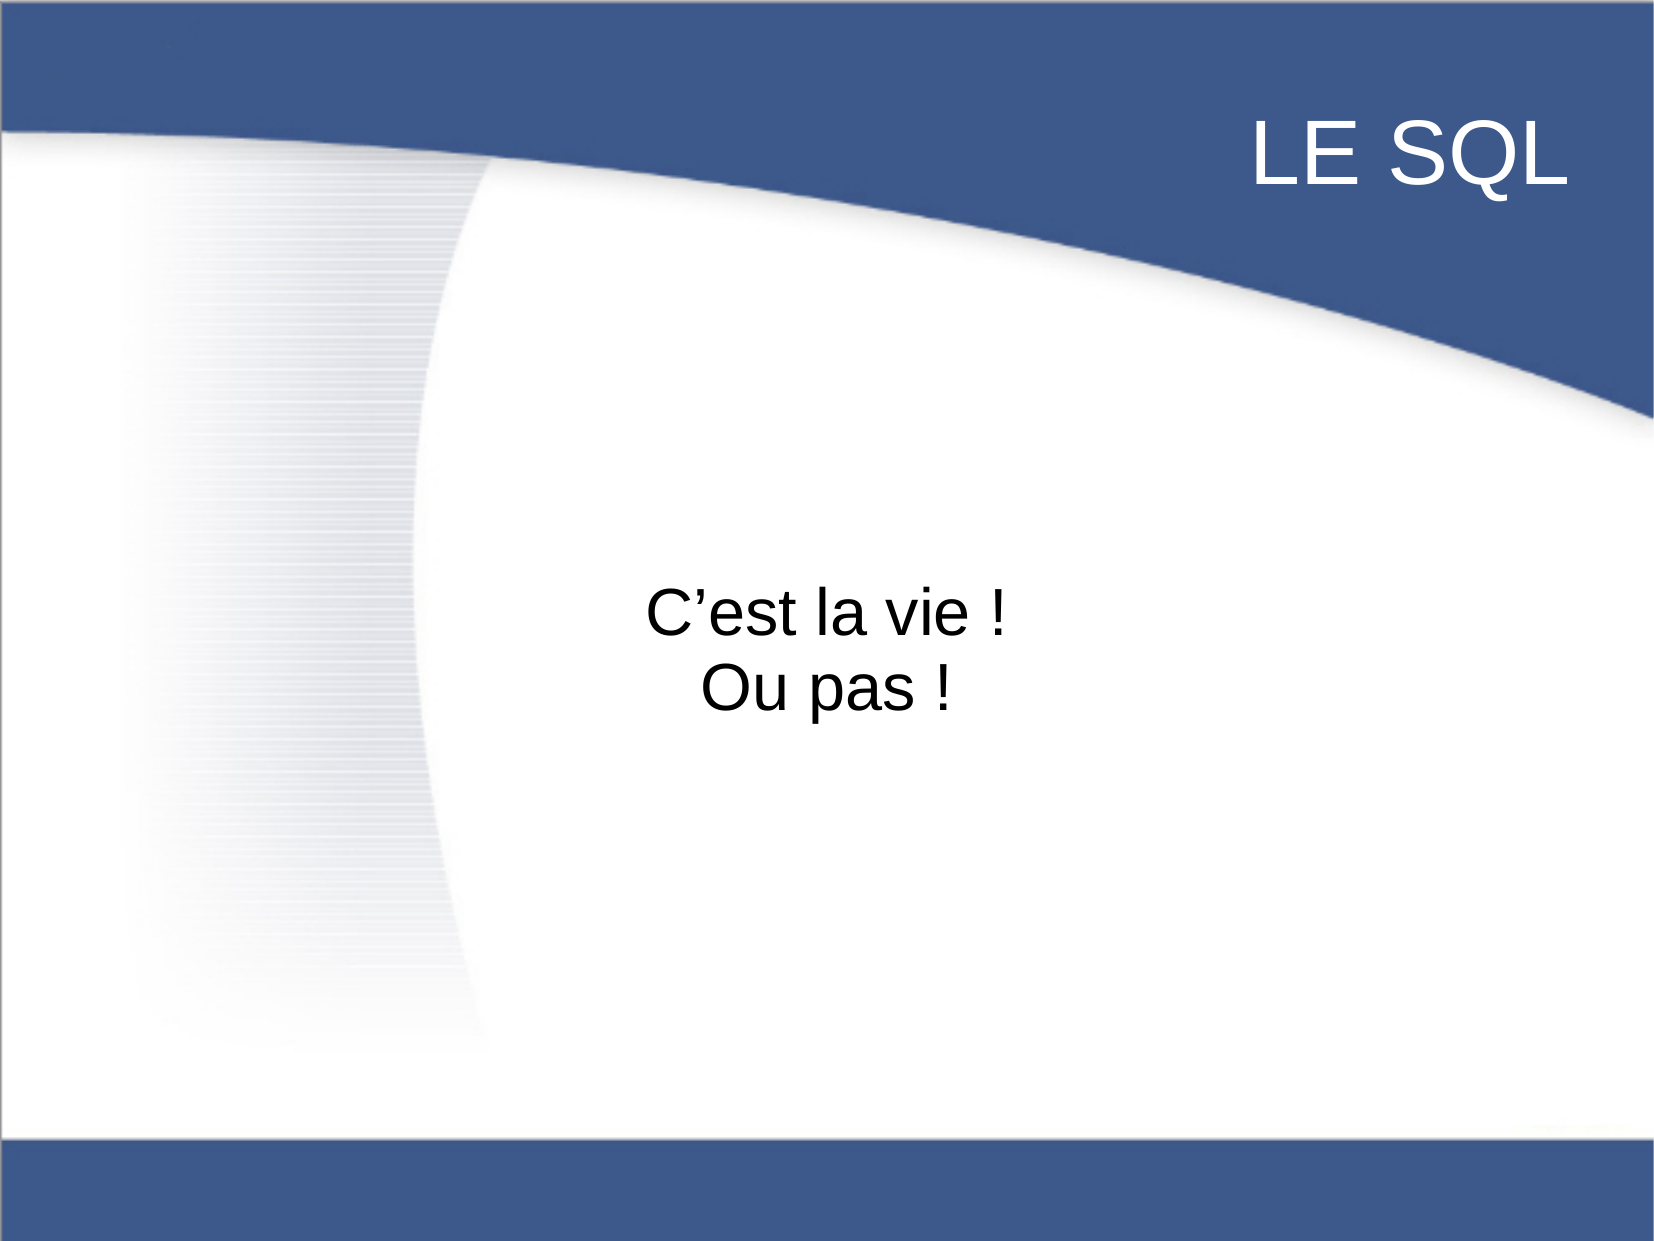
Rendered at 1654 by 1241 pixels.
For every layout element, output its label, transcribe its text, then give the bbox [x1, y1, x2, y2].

picture [0, 0, 1654, 1241]
title LE SQL [82, 49, 1571, 257]
text_box C’est la vie ! Ou pas ! [82, 290, 1571, 1010]
